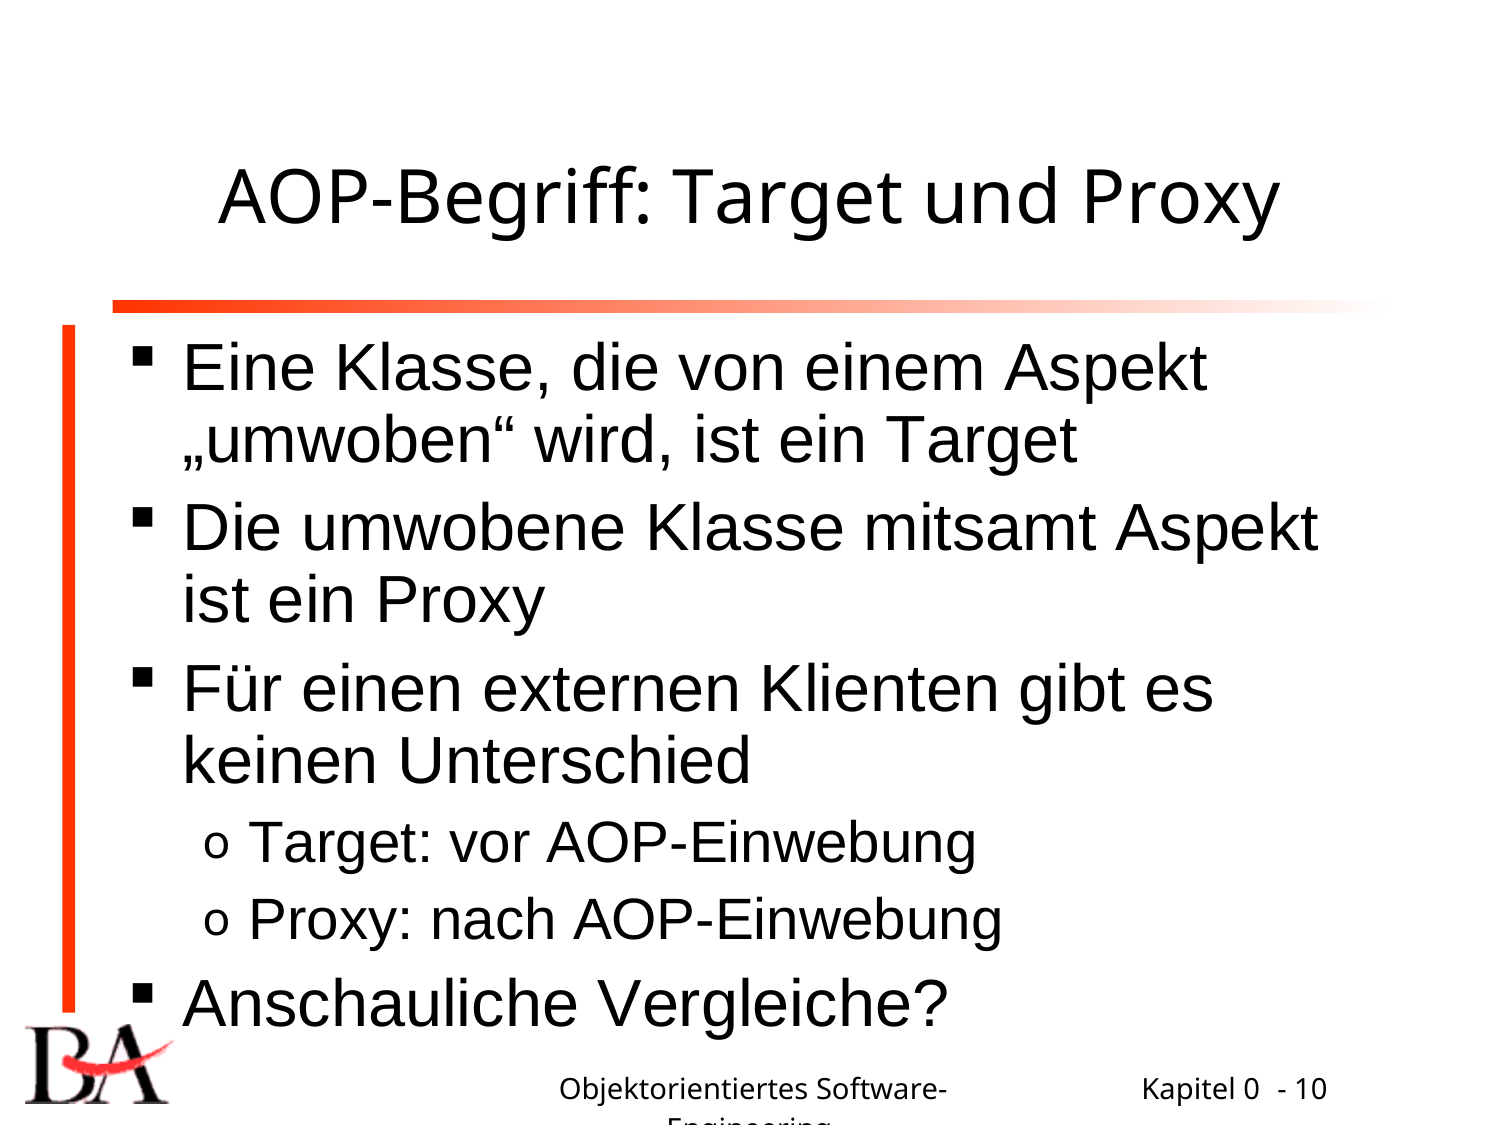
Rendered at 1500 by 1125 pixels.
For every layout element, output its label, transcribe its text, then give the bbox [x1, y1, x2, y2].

picture [24, 1024, 175, 1104]
list Eine Klasse, die von einem Aspekt „umwoben“ wird, ist ein Target Die umwobene Klasse mitsamt Aspekt ist ein Proxy Für einen externen Klienten gibt es keinen Unterschied Target: vor AOP-Einwebung Proxy: nach AOP-Einwebung Anschauliche Vergleiche? [112, 324, 1388, 1051]
title AOP-Begriff: Target und Proxy [112, 99, 1388, 288]
